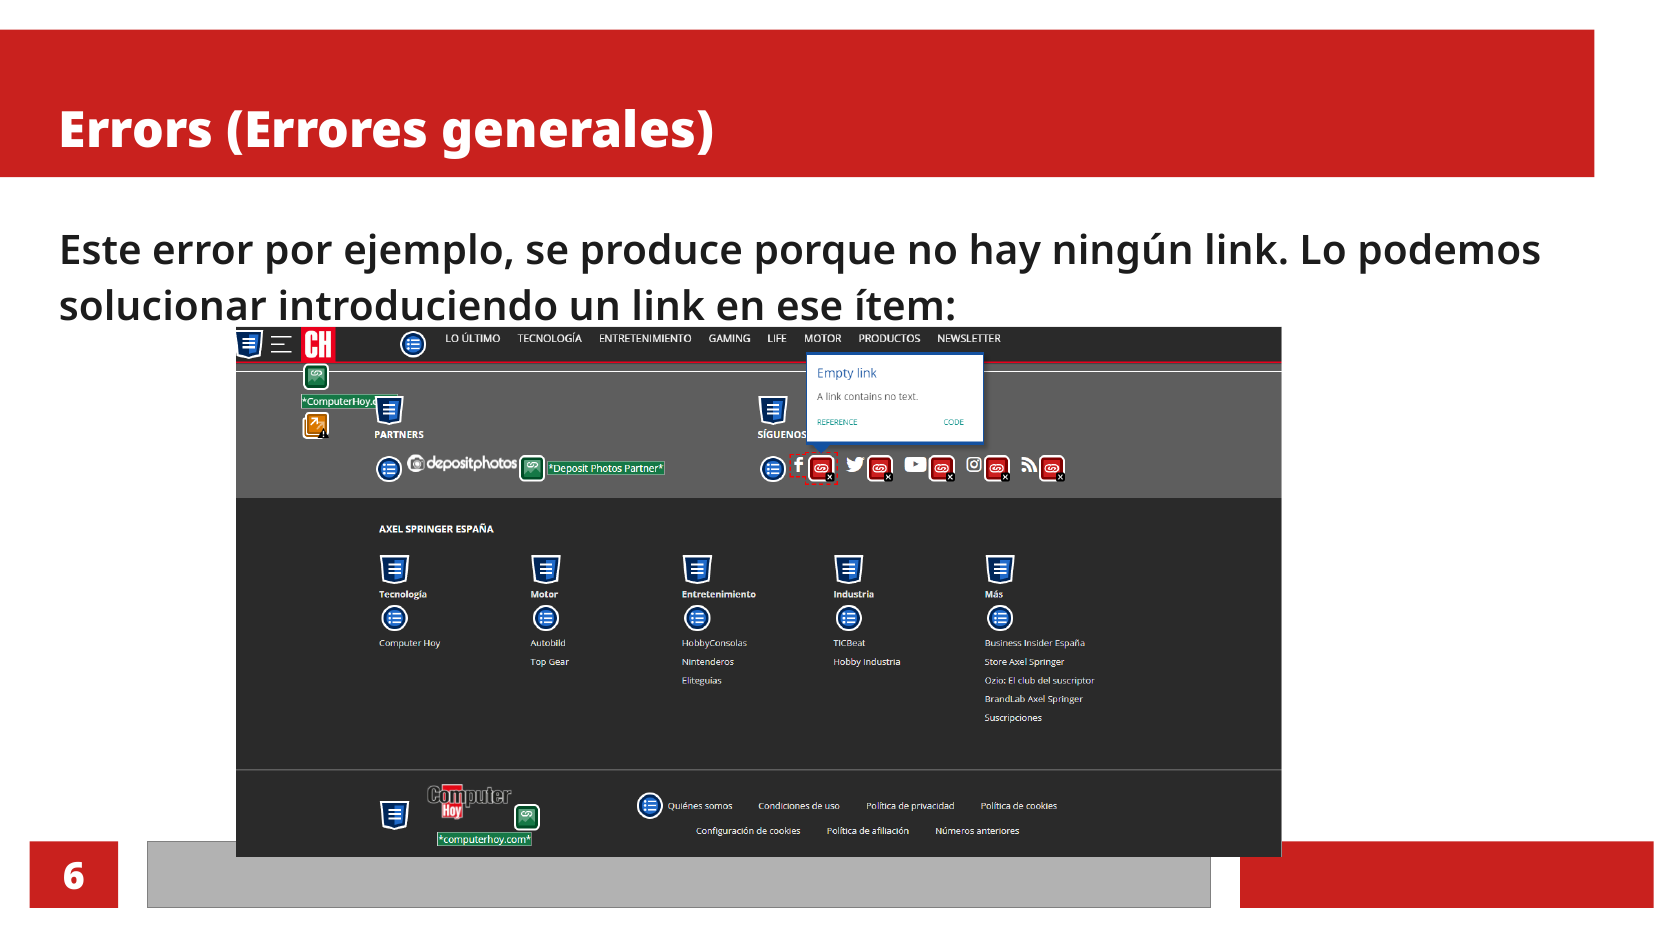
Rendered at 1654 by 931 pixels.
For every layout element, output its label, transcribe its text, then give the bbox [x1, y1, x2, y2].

picture [236, 326, 1282, 857]
title Errors (Errores generales) [59, 44, 1595, 163]
list Este error por ejemplo, se produce porque no hay ningún link. Lo podemos solucionar introduciendo un link en ese ítem: [59, 221, 1565, 798]
